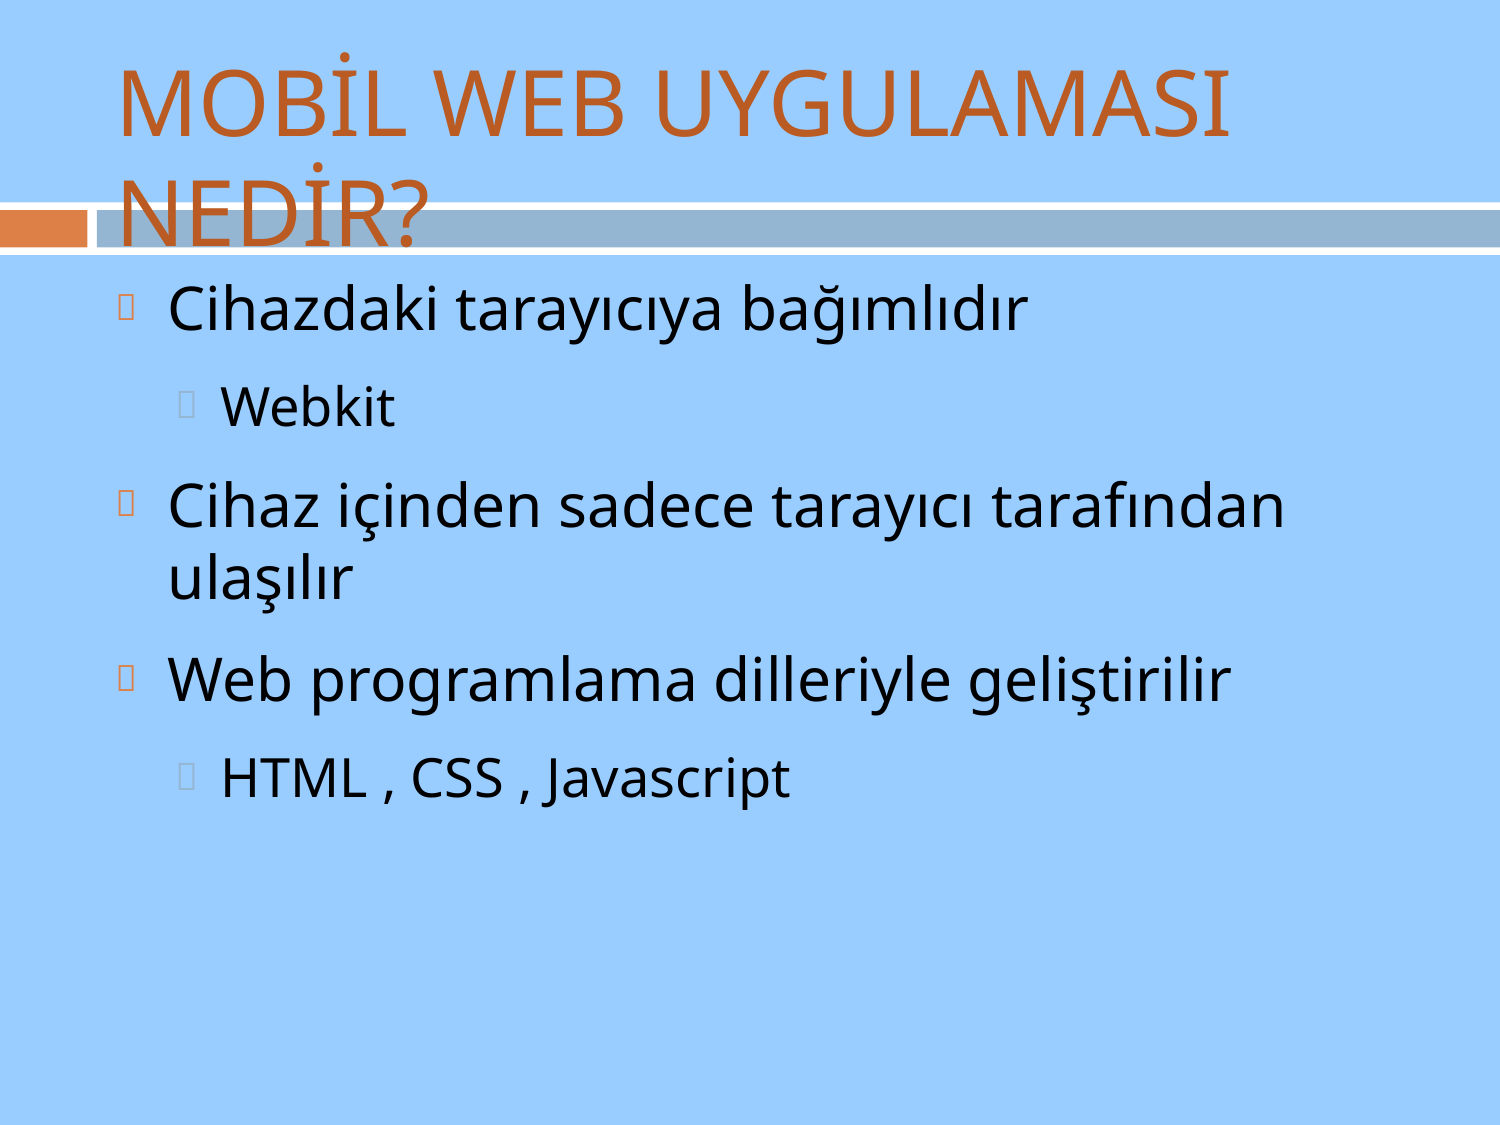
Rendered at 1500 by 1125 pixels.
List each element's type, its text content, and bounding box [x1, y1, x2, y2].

list Cihazdaki tarayıcıya bağımlıdır Webkit Cihaz içinden sadece tarayıcı tarafından ulaşılır Web programlama dilleriyle geliştirilir HTML , CSS , Javascript [100, 262, 1438, 1000]
title MOBİL WEB UYGULAMASI NEDİR? [100, 37, 1438, 200]
